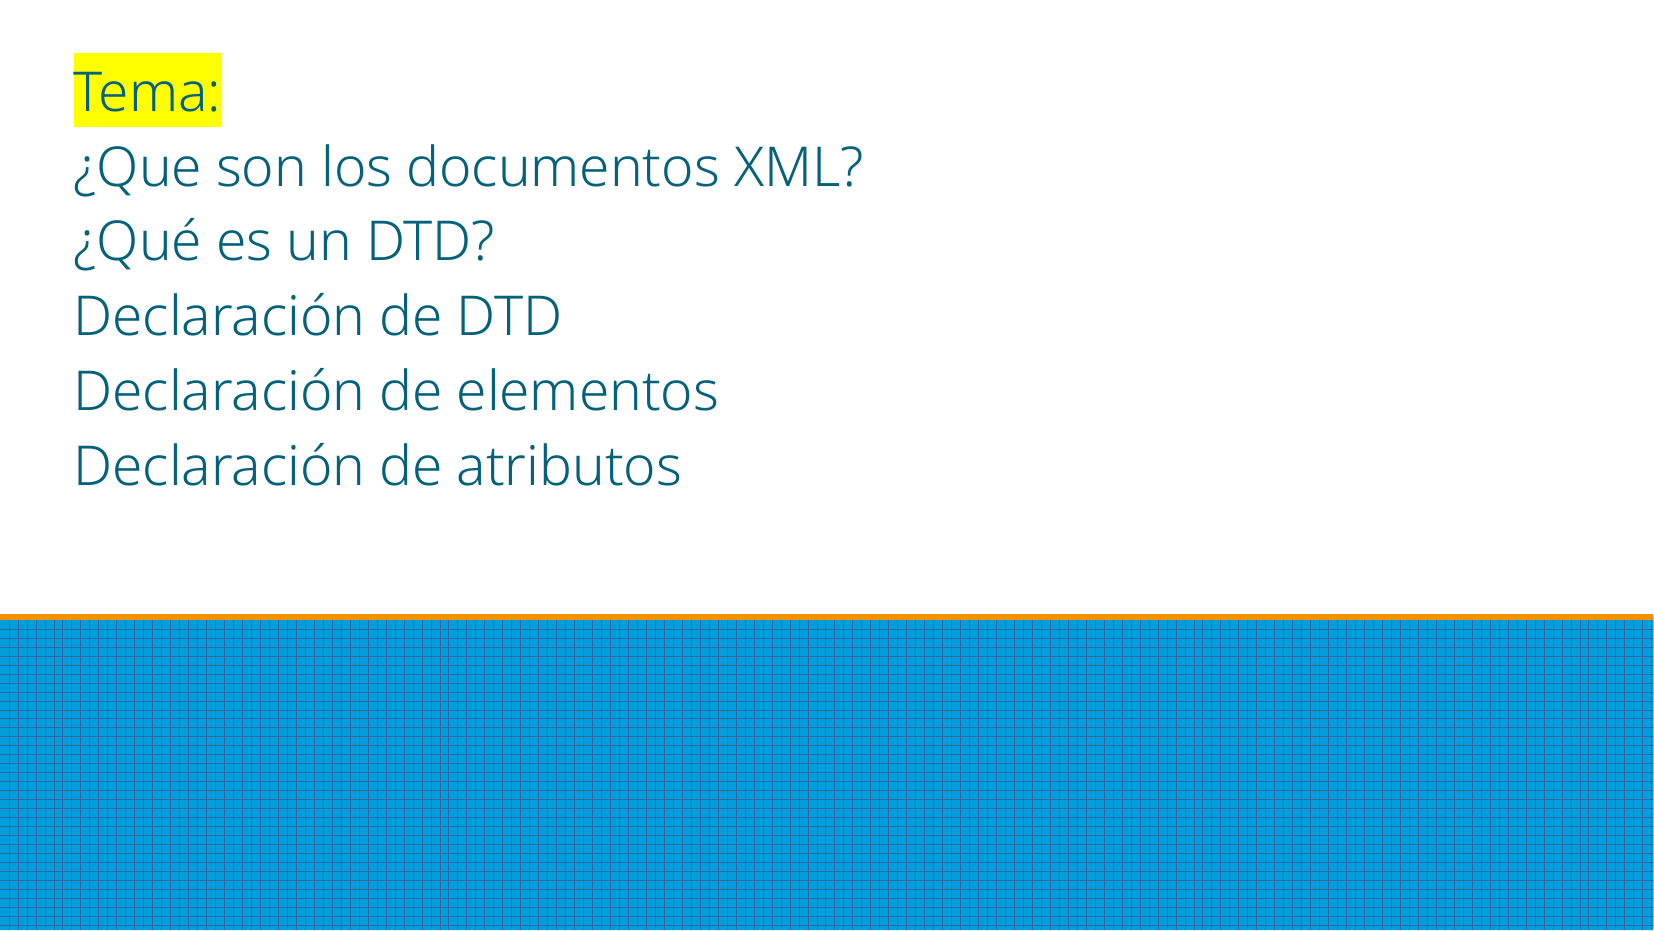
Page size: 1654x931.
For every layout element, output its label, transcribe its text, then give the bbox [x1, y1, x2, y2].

title Tema: ¿Que son los documentos XML? ¿Qué es un DTD? Declaración de DTD Declaración de elementos Declaración de atributos [73, 44, 1551, 576]
